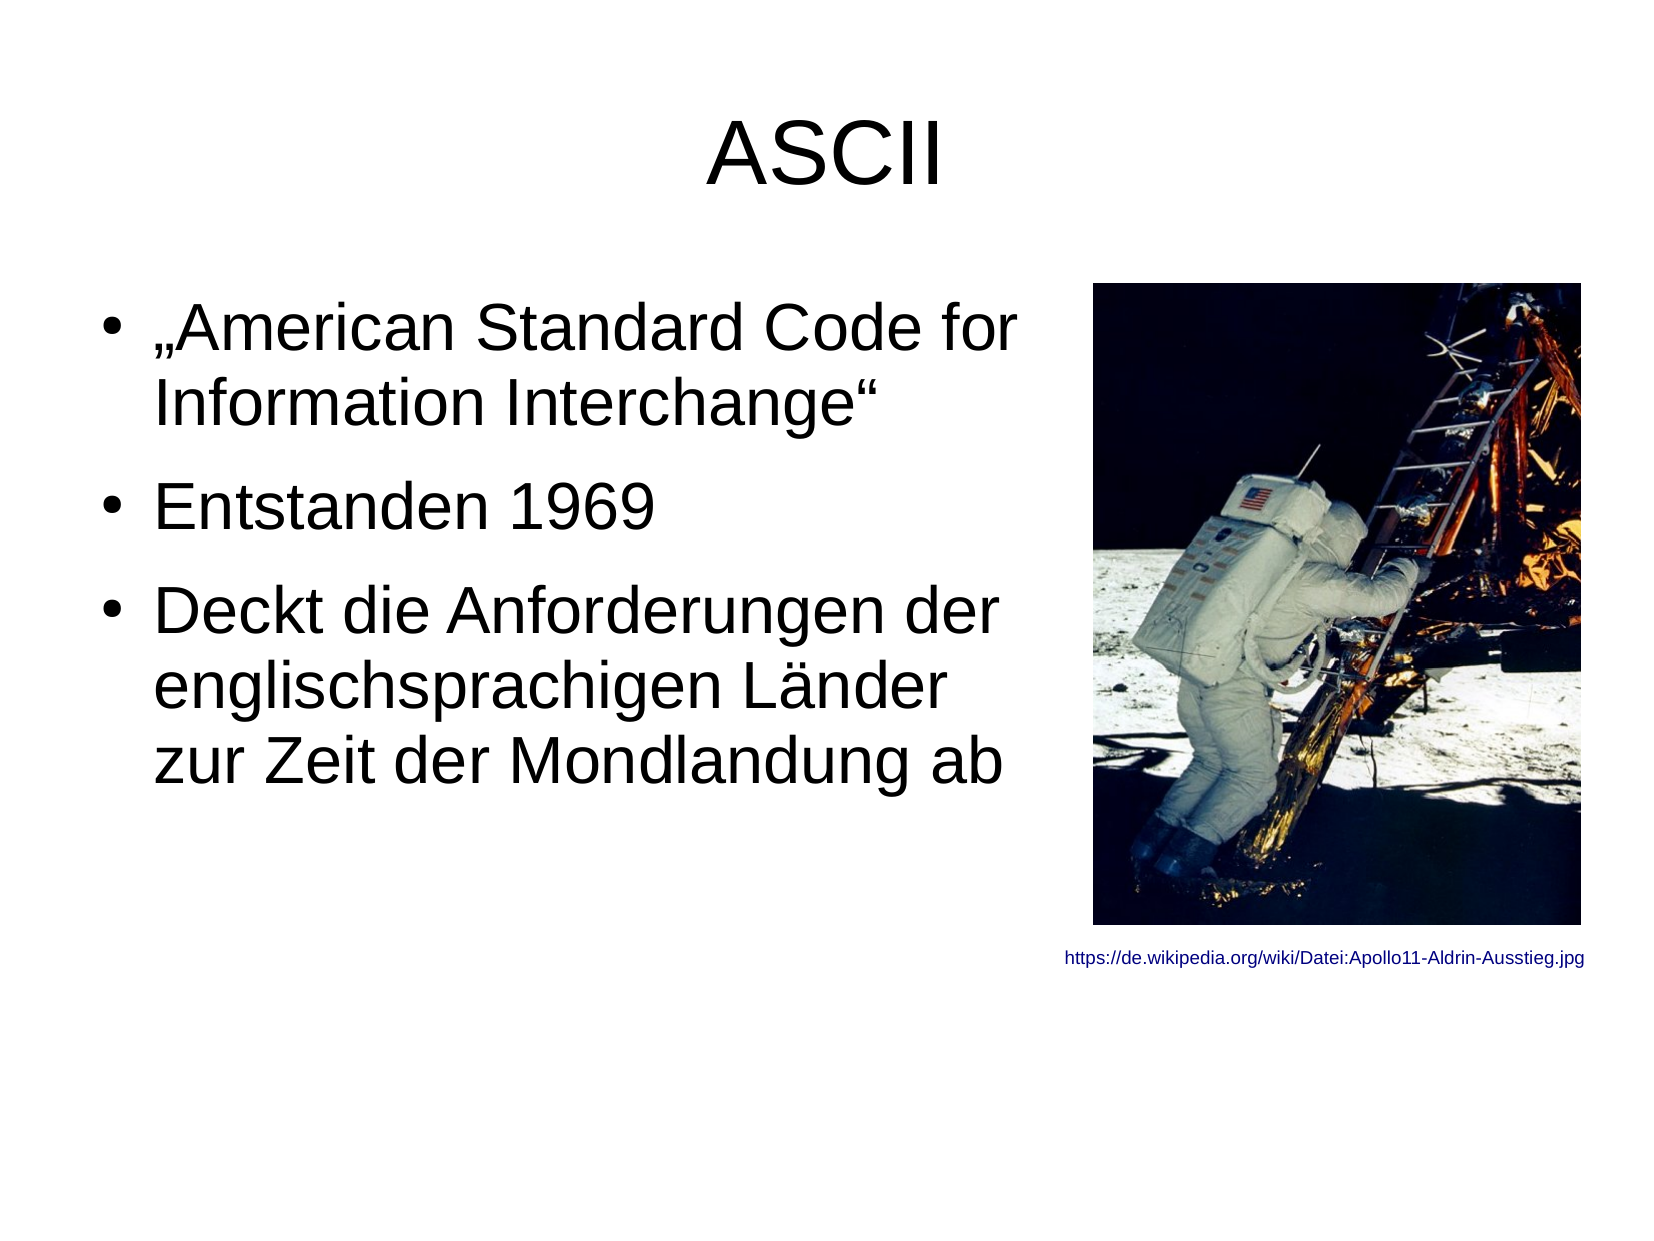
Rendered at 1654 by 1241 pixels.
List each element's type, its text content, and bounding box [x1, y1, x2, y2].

text_box https://de.wikipedia.org/wiki/Datei:Apollo11-Aldrin-Ausstieg.jpg [1049, 940, 1603, 976]
picture [1093, 283, 1581, 925]
title ASCII [82, 49, 1571, 257]
list „American Standard Code for Information Interchange“ Entstanden 1969 Deckt die Anforderungen der englischsprachigen Länder zur Zeit der Mondlandung ab [82, 290, 1051, 1096]
